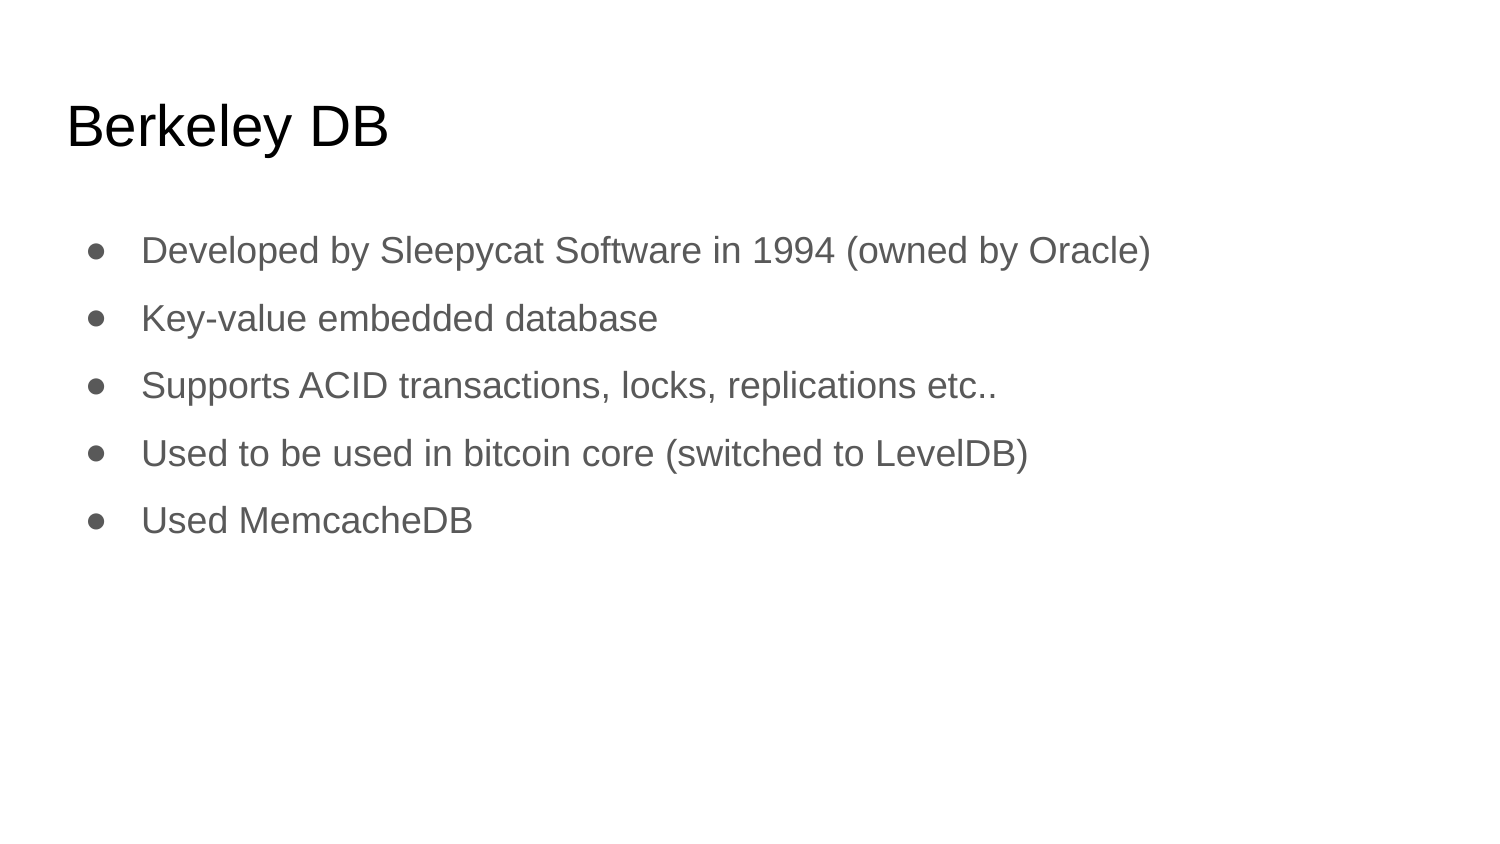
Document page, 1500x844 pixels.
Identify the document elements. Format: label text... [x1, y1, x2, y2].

title Berkeley DB [51, 72, 1449, 167]
list Developed by Sleepycat Software in 1994 (owned by Oracle) Key-value embedded database Supports ACID transactions, locks, replications etc.. Used to be used in bitcoin core (switched to LevelDB) Used MemcacheDB [51, 189, 1449, 750]
